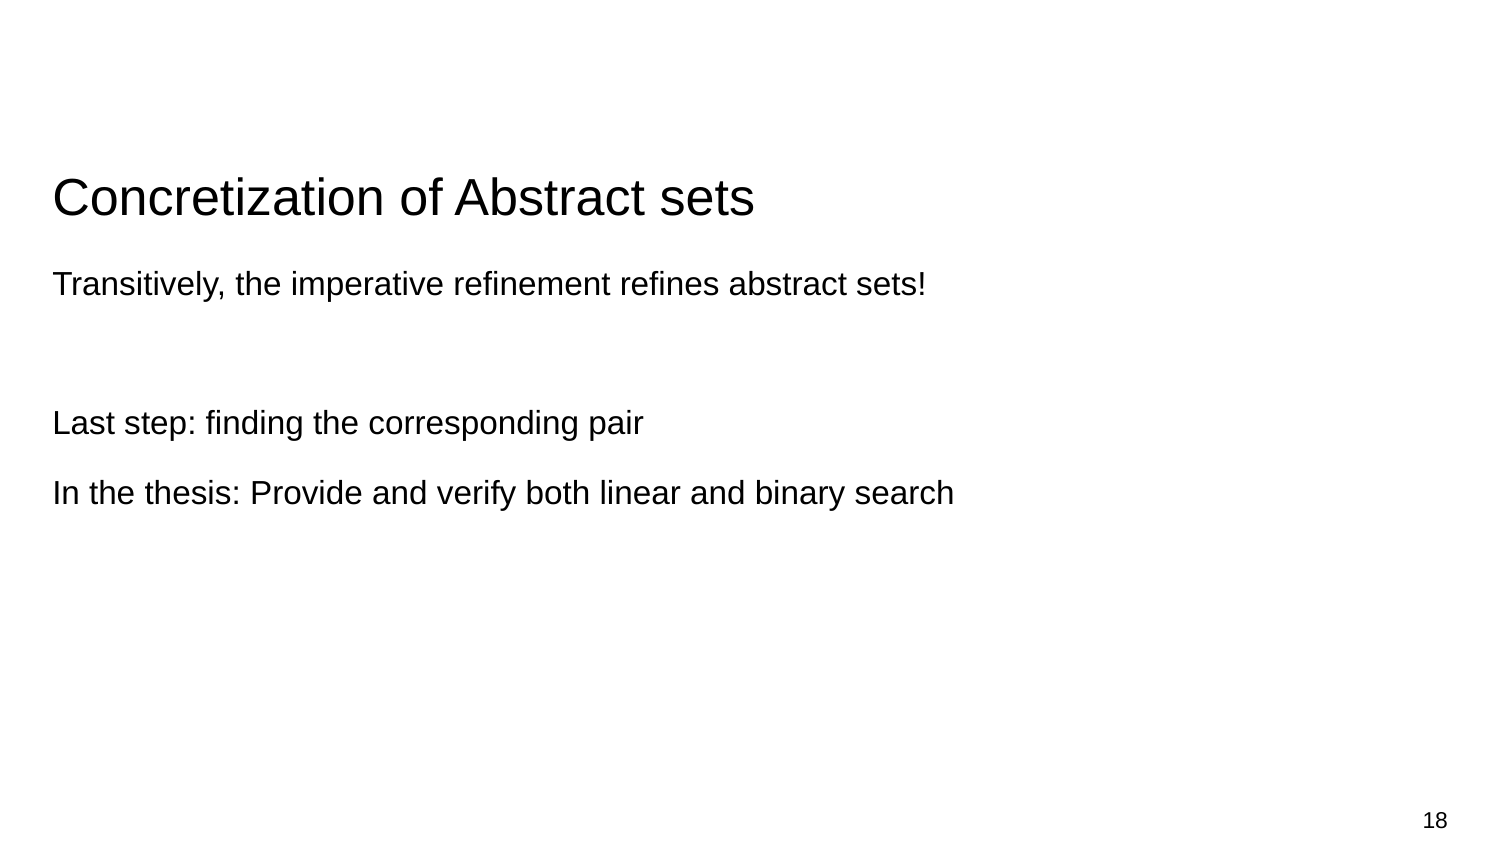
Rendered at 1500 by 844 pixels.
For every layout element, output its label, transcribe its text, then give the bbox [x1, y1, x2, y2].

list Transitively, the imperative refinement refines abstract sets! Last step: finding the corresponding pair In the thesis: Provide and verify both linear and binary search [52, 262, 1449, 771]
title Concretization of Abstract sets [52, 159, 1449, 227]
